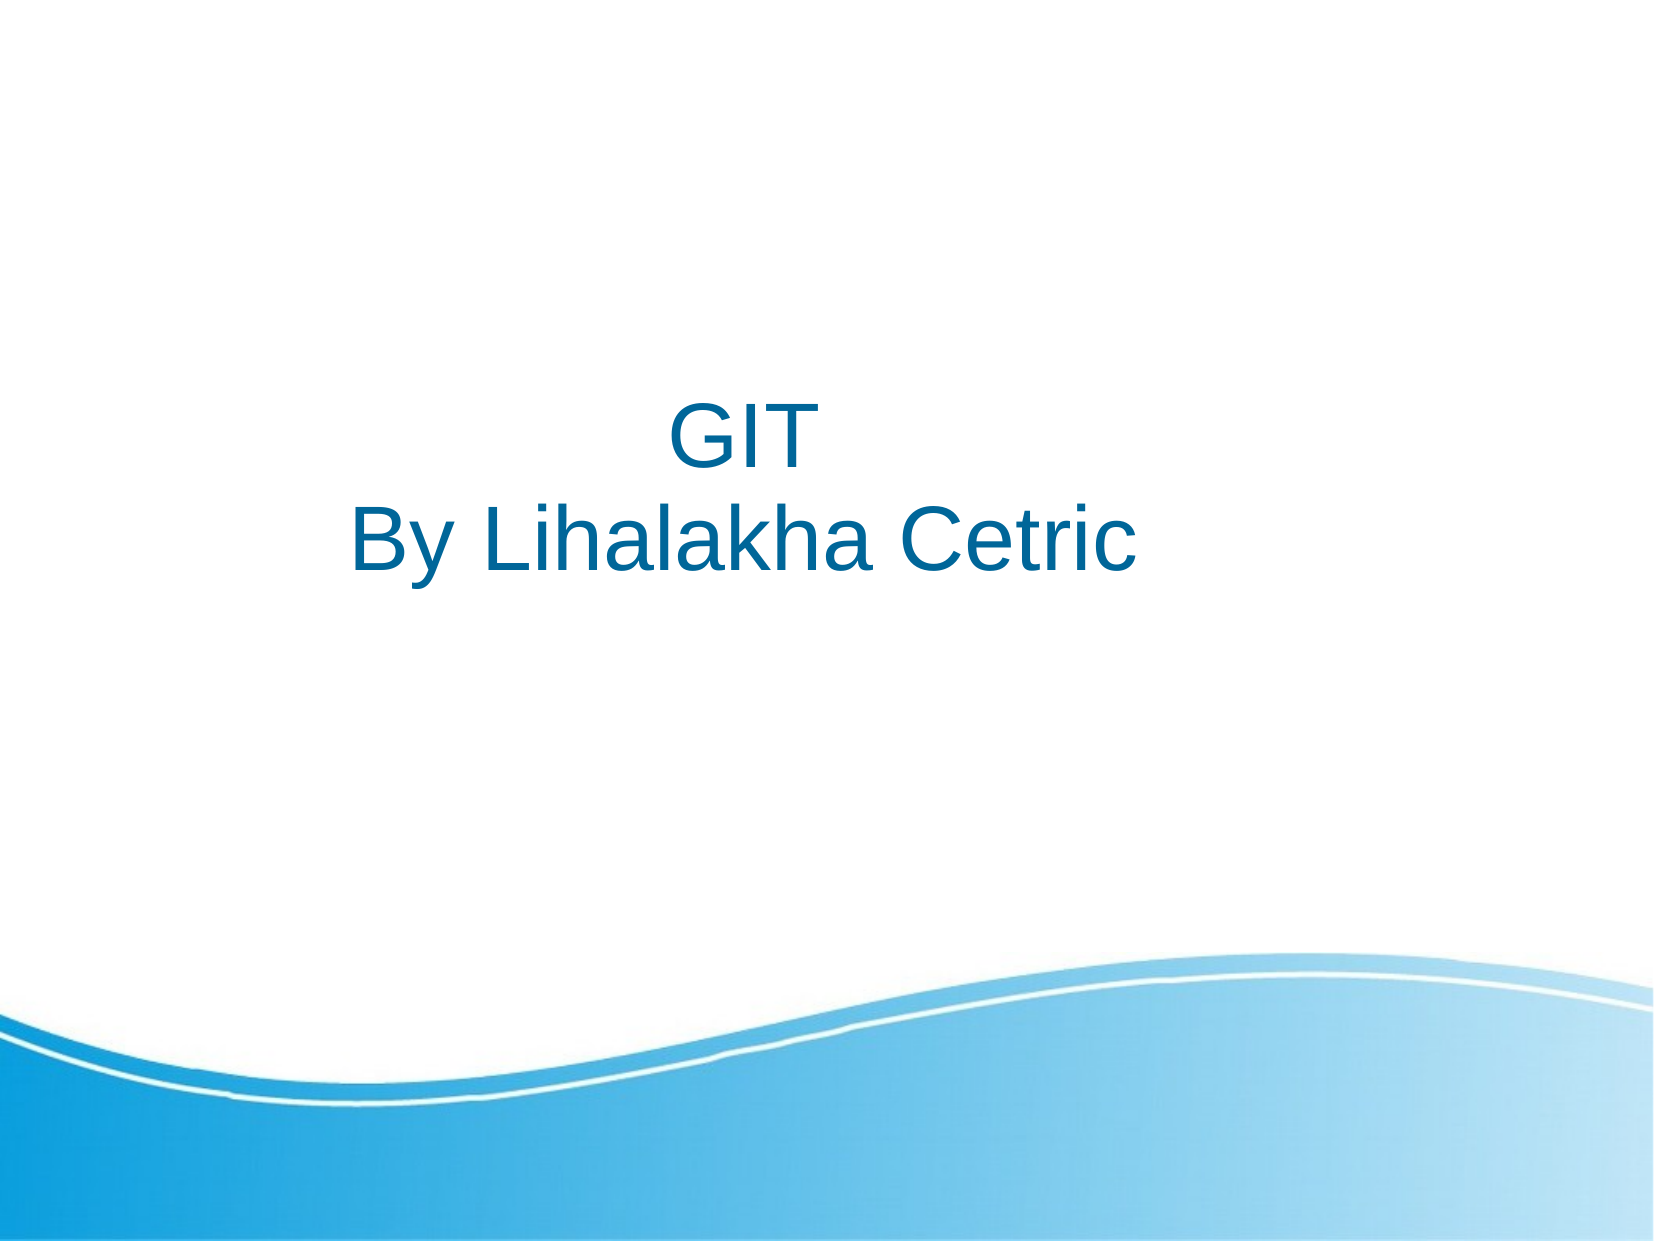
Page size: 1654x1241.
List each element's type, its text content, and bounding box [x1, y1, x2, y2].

picture [0, 952, 1654, 1241]
title GIT By Lihalakha Cetric [0, 384, 1489, 592]
